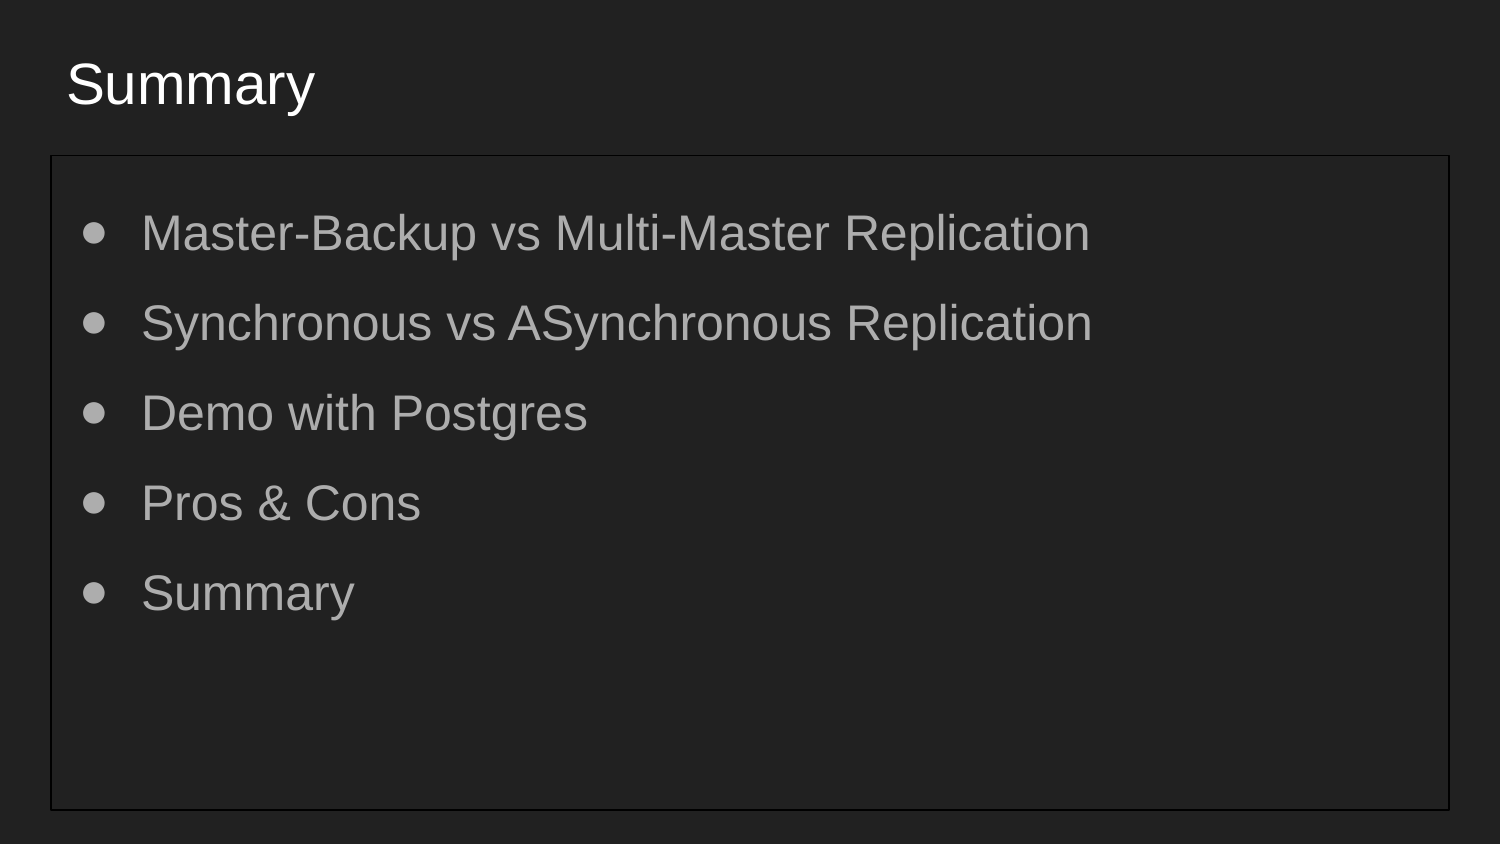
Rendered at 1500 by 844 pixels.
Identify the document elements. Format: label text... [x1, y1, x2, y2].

title Summary [51, 30, 1449, 125]
list Master-Backup vs Multi-Master Replication Synchronous vs ASynchronous Replication Demo with Postgres Pros & Cons Summary [51, 155, 1449, 811]
